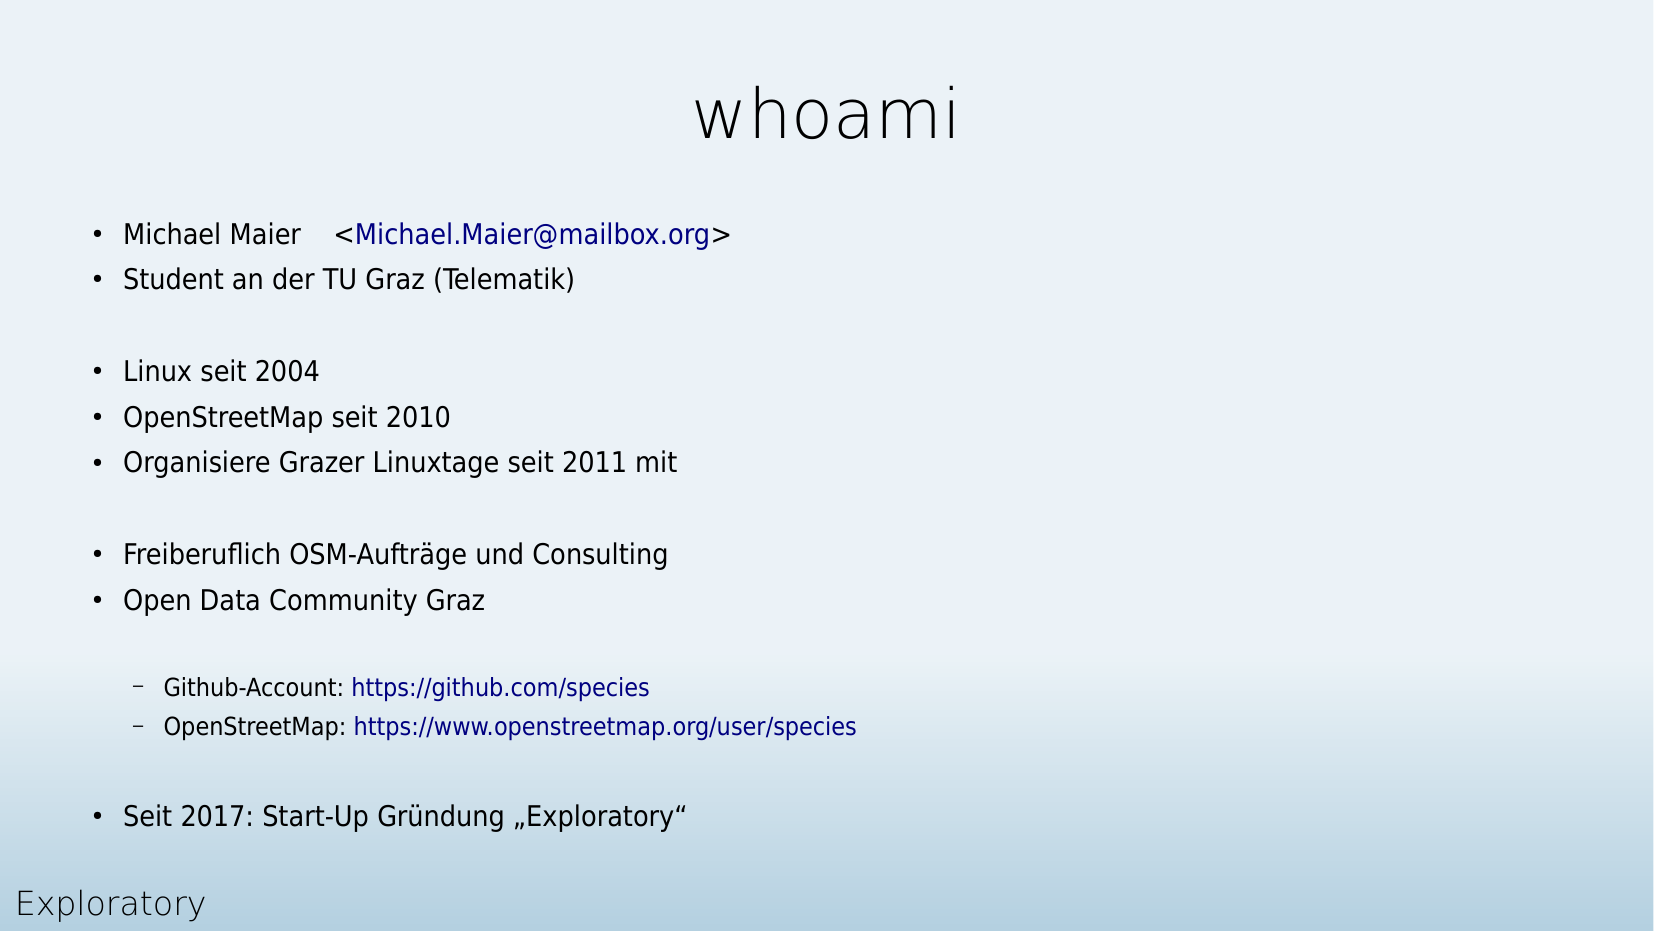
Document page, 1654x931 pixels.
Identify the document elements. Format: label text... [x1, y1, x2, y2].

title whoami [82, 37, 1571, 193]
list Michael Maier <Michael.Maier@mailbox.org> Student an der TU Graz (Telematik) Linux seit 2004 OpenStreetMap seit 2010 Organisiere Grazer Linuxtage seit 2011 mit Freiberuflich OSM-Aufträge und Consulting Open Data Community Graz Github-Account: https://github.com/species OpenStreetMap: https://www.openstreetmap.org/user/species Seit 2017: Start-Up Gründung „Exploratory“ [82, 217, 1571, 839]
